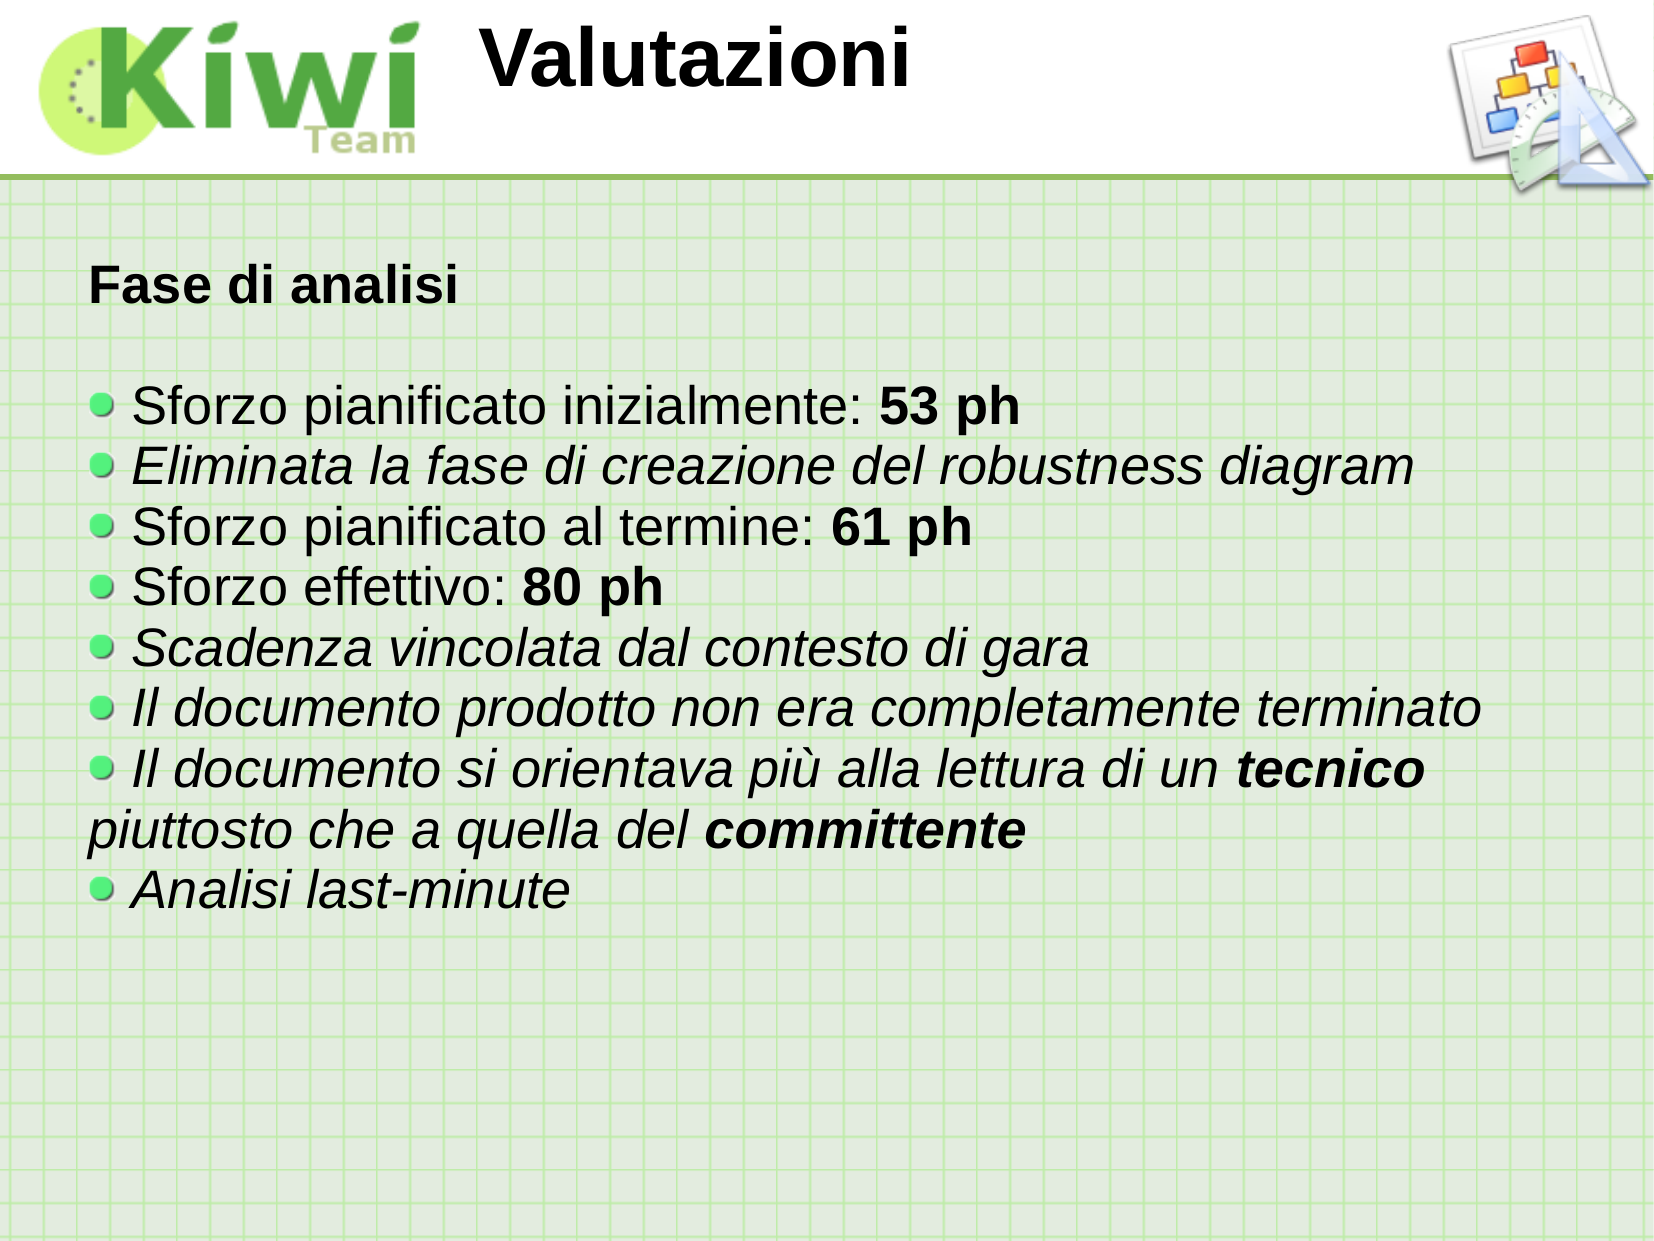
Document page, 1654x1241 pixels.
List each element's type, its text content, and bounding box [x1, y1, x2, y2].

picture [0, 0, 1654, 1241]
text_box Fase di analisi Sforzo pianificato inizialmente: 53 ph Eliminata la fase di creazione del robustness diagram Sforzo pianificato al termine: 61 ph Sforzo effettivo: 80 ph Scadenza vincolata dal contesto di gara Il documento prodotto non era completamente terminato Il documento si orientava più alla lettura di un tecnico piuttosto che a quella del committente Analisi last-minute [88, 234, 1565, 987]
picture [29, 7, 438, 166]
title Valutazioni [478, 8, 1211, 107]
text_box [0, 0, 1446, 174]
